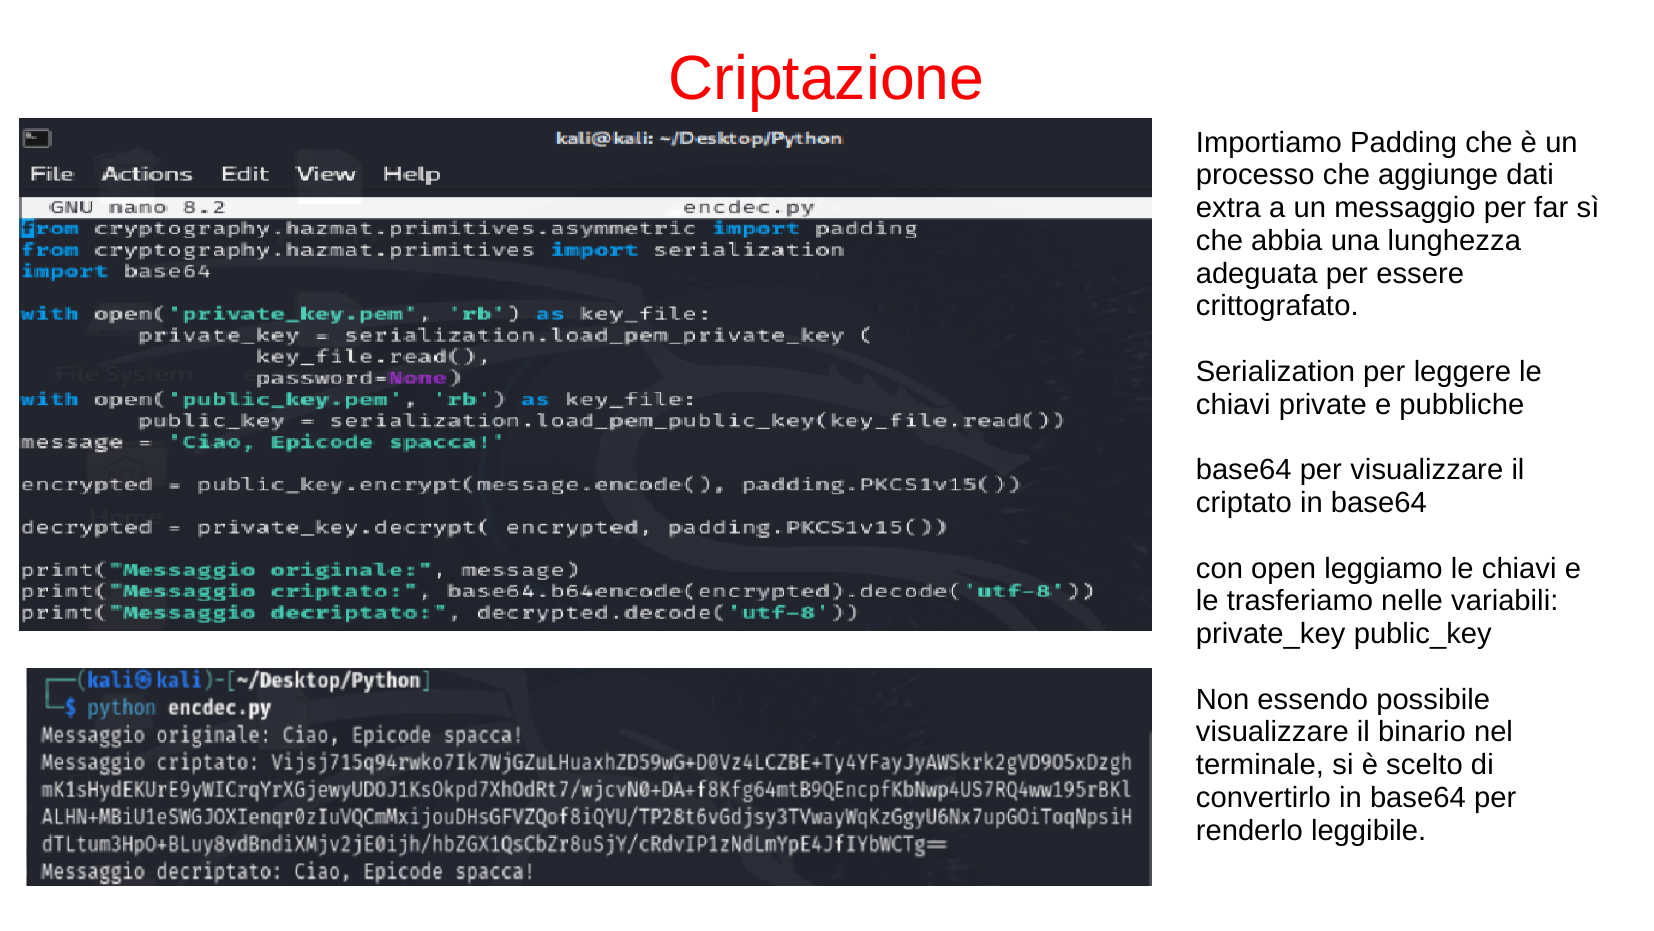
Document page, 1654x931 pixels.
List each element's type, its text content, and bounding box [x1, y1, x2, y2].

picture [19, 118, 1152, 631]
title Criptazione [82, 37, 1571, 119]
picture [26, 668, 1152, 886]
text_box Importiamo Padding che è un processo che aggiunge dati extra a un messaggio per far sì che abbia una lunghezza adeguata per essere crittografato. Serialization per leggere le chiavi private e pubbliche base64 per visualizzare il criptato in base64 con open leggiamo le chiavi e le trasferiamo nelle variabili: private_key public_key Non essendo possibile visualizzare il binario nel terminale, si è scelto di convertirlo in base64 per renderlo leggibile. [1181, 118, 1625, 920]
